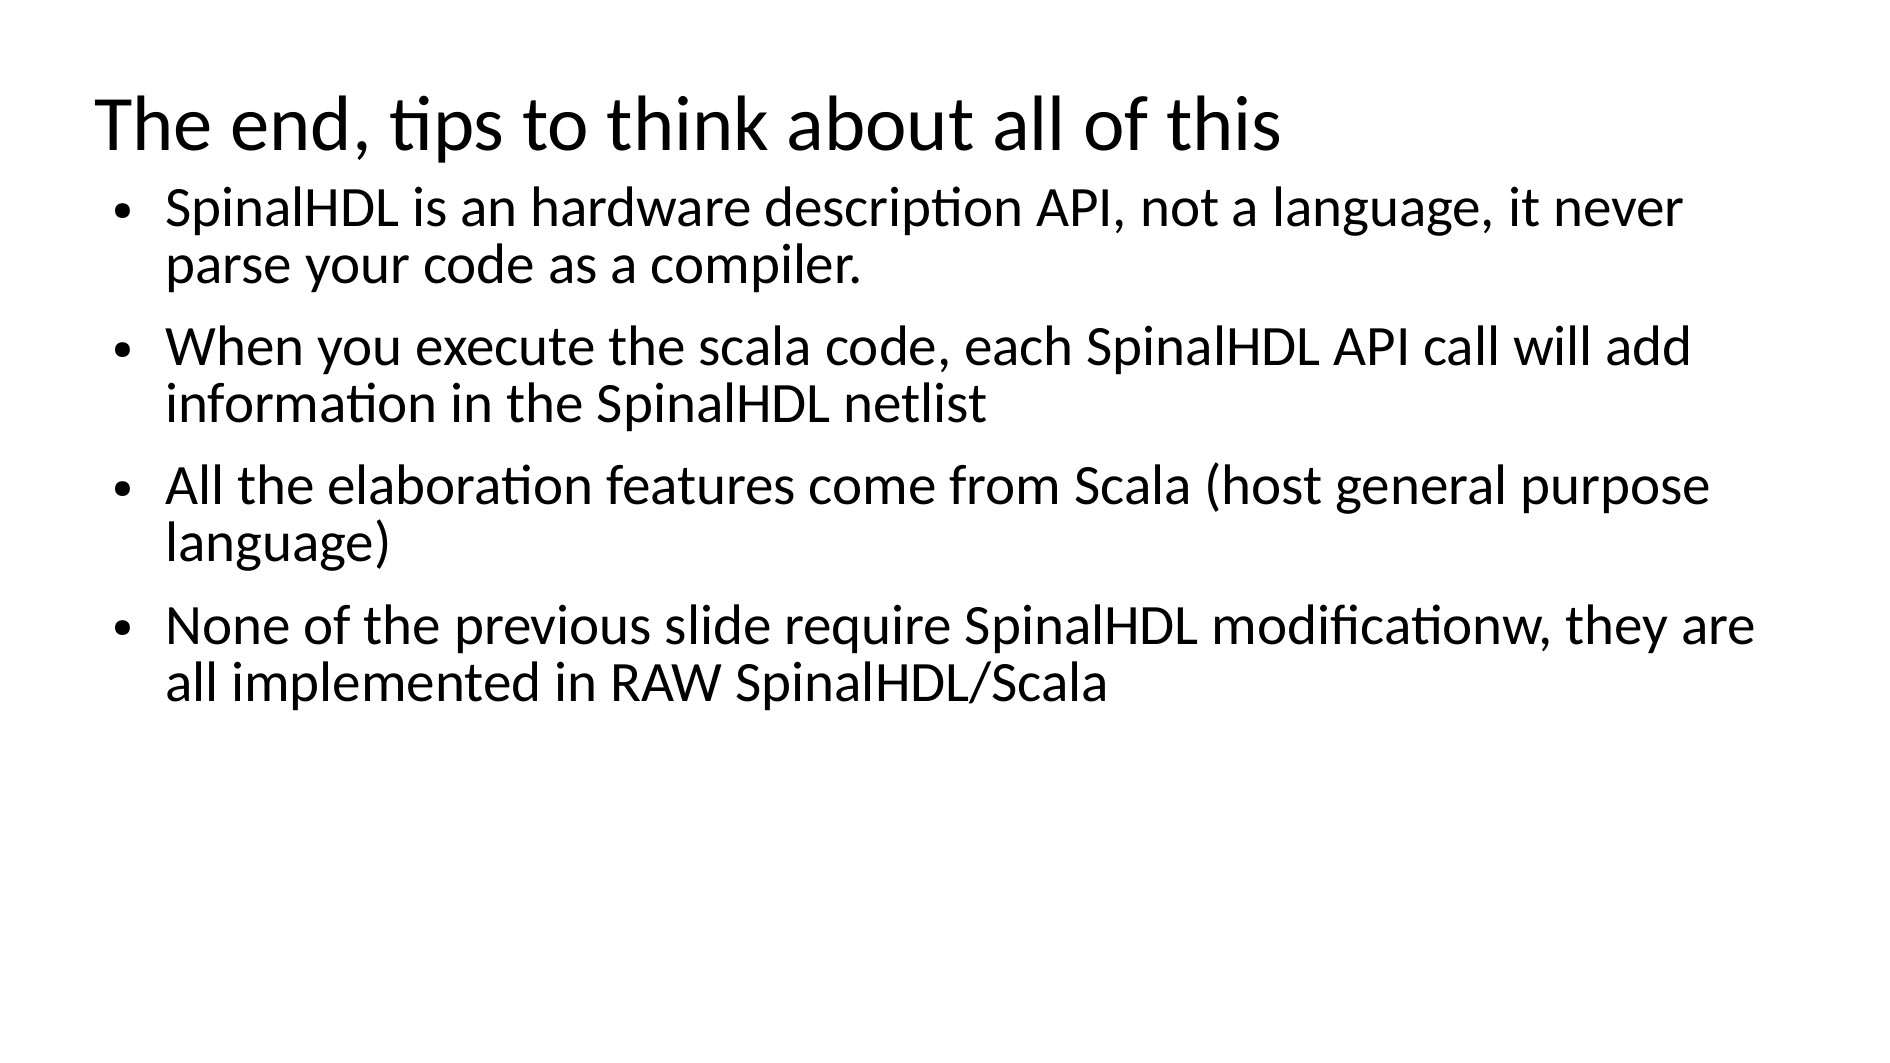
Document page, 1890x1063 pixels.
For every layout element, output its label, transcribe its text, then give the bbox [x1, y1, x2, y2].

title The end, tips to think about all of this [94, 42, 1796, 183]
list SpinalHDL is an hardware description API, not a language, it never parse your code as a compiler. When you execute the scala code, each SpinalHDL API call will add information in the SpinalHDL netlist All the elaboration features come from Scala (host general purpose language) None of the previous slide require SpinalHDL modificationw, they are all implemented in RAW SpinalHDL/Scala [94, 183, 1796, 896]
